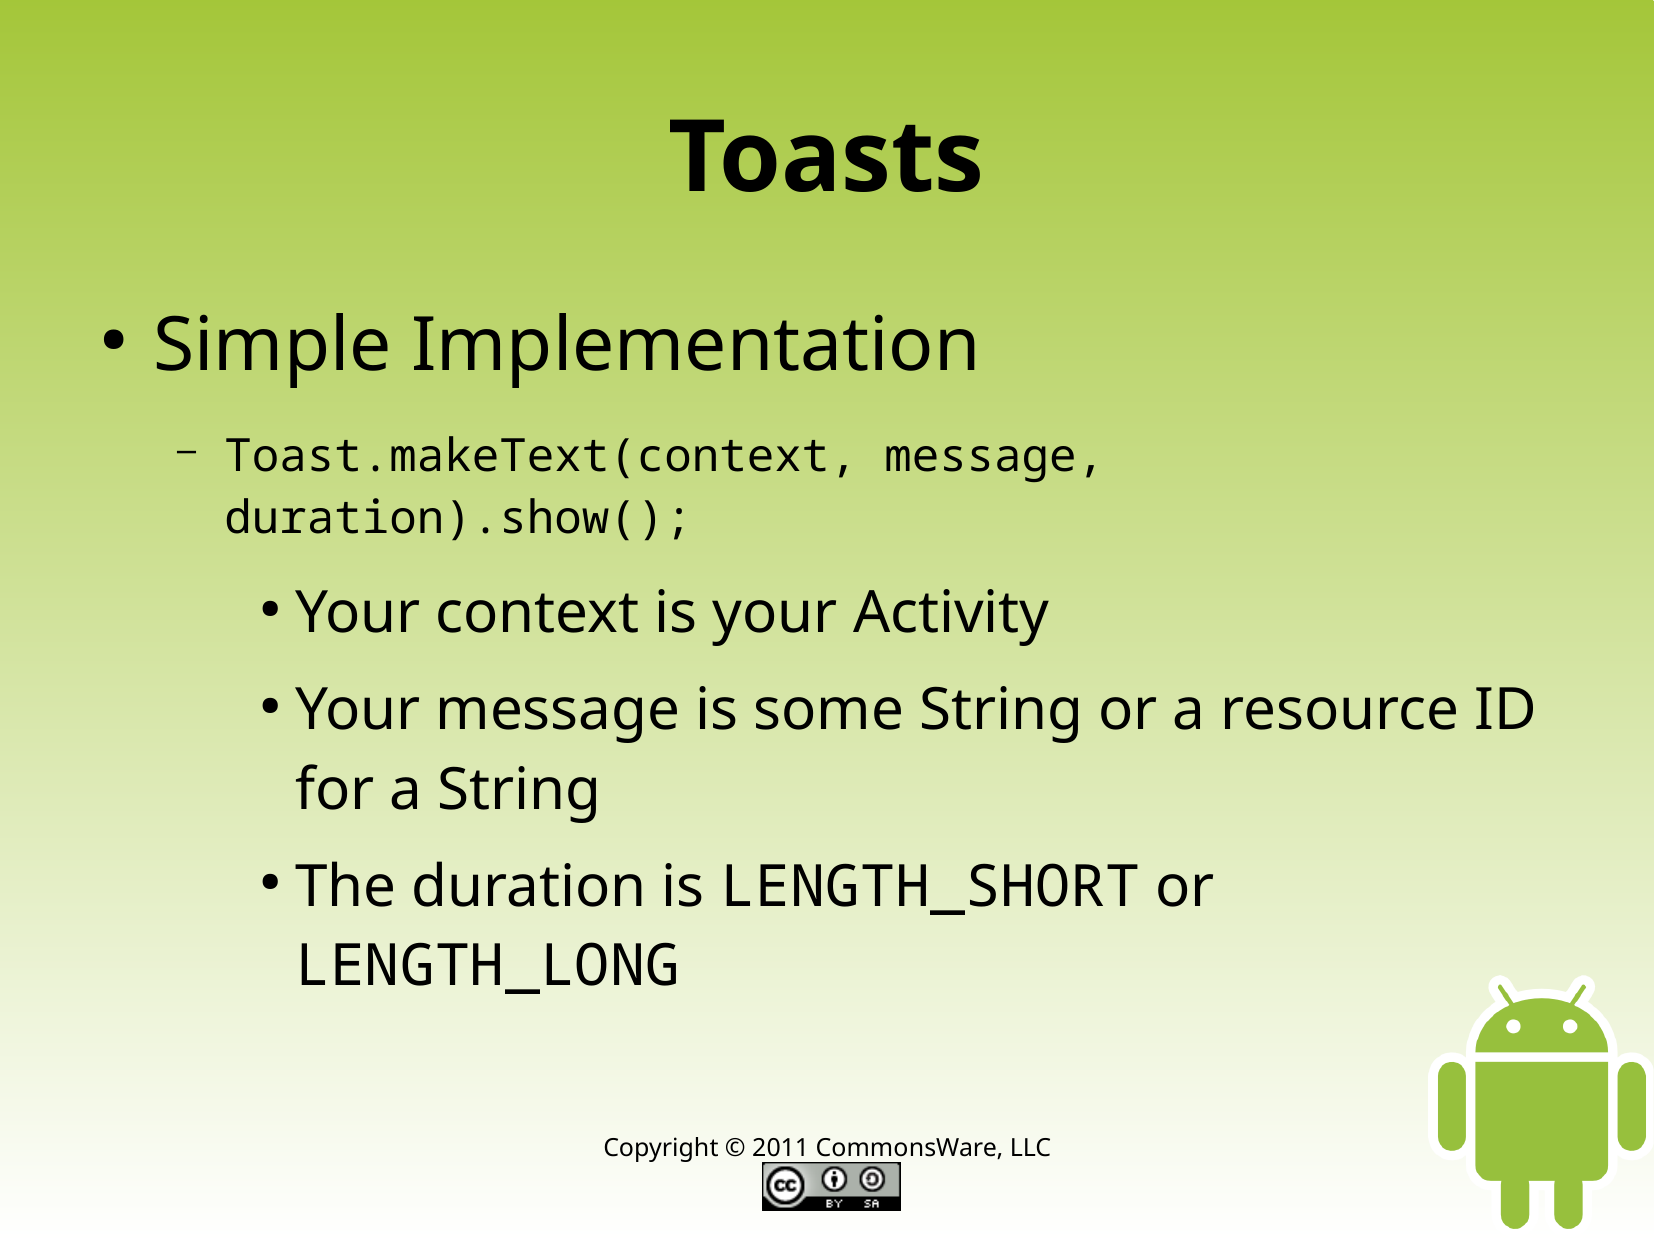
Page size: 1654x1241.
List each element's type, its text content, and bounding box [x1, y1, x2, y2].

title Toasts [82, 49, 1571, 257]
list Simple Implementation Toast.makeText(context, message, duration).show(); Your context is your Activity Your message is some String or a resource ID for a String The duration is LENGTH_SHORT or LENGTH_LONG [82, 290, 1571, 1094]
picture [762, 1162, 901, 1211]
picture [1428, 975, 1654, 1238]
